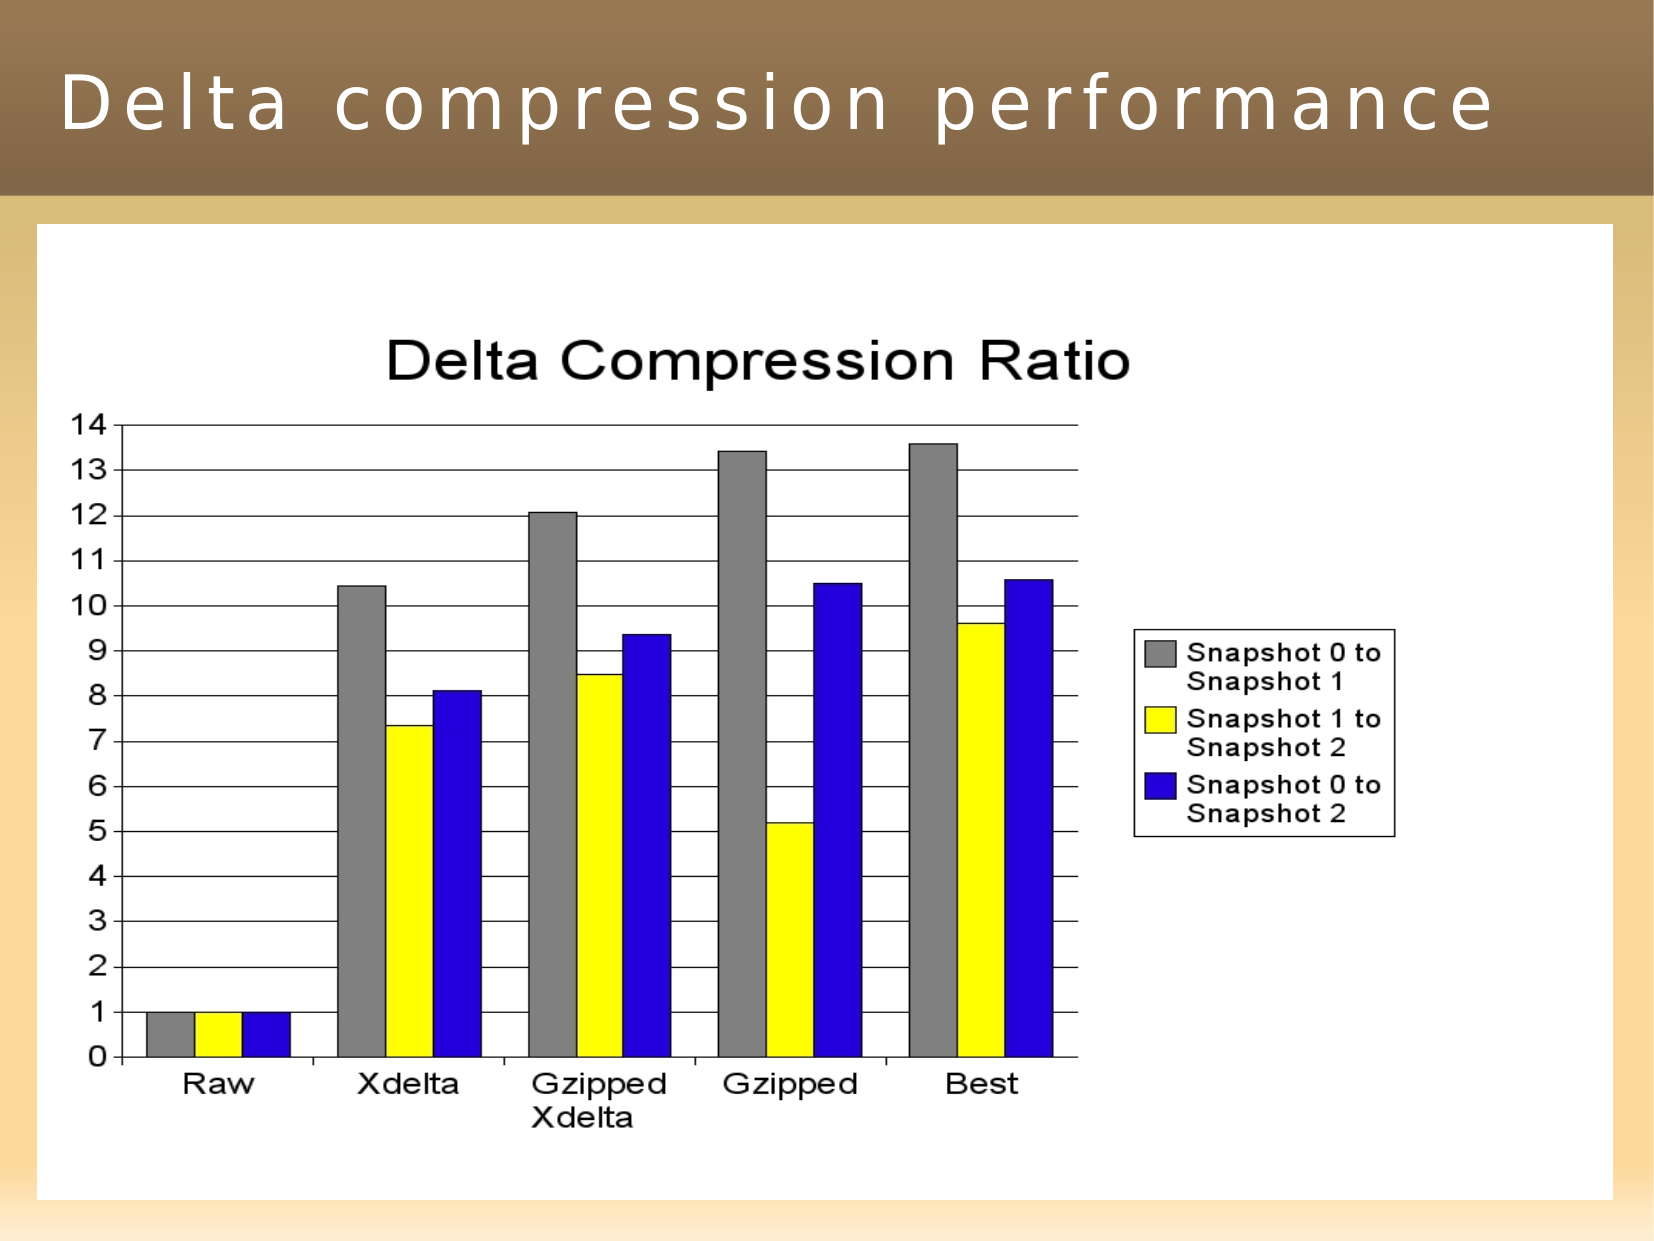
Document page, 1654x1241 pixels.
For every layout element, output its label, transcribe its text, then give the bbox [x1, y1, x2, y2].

picture [0, 0, 1654, 1241]
title Delta compression performance [59, 29, 1595, 178]
